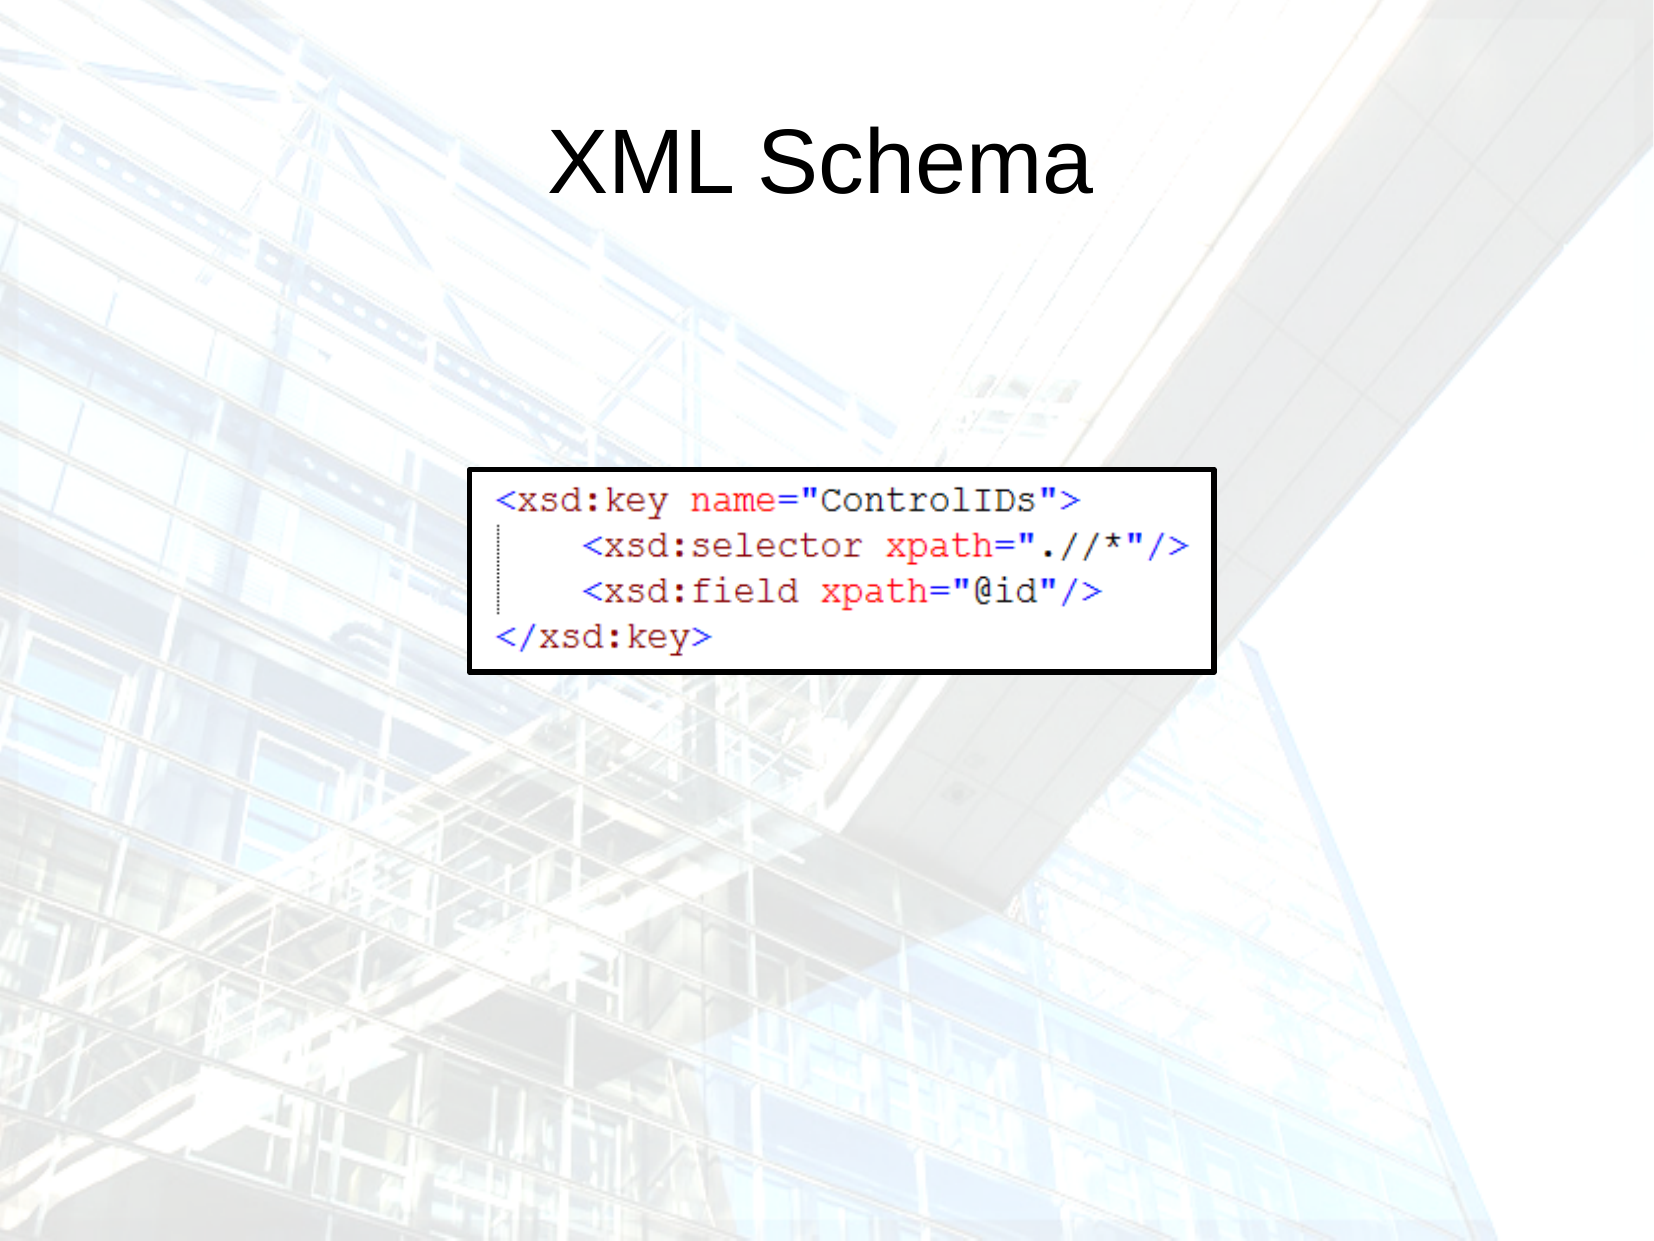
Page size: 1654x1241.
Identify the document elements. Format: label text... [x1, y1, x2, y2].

title XML Schema [76, 58, 1565, 266]
picture [0, 0, 1654, 1241]
